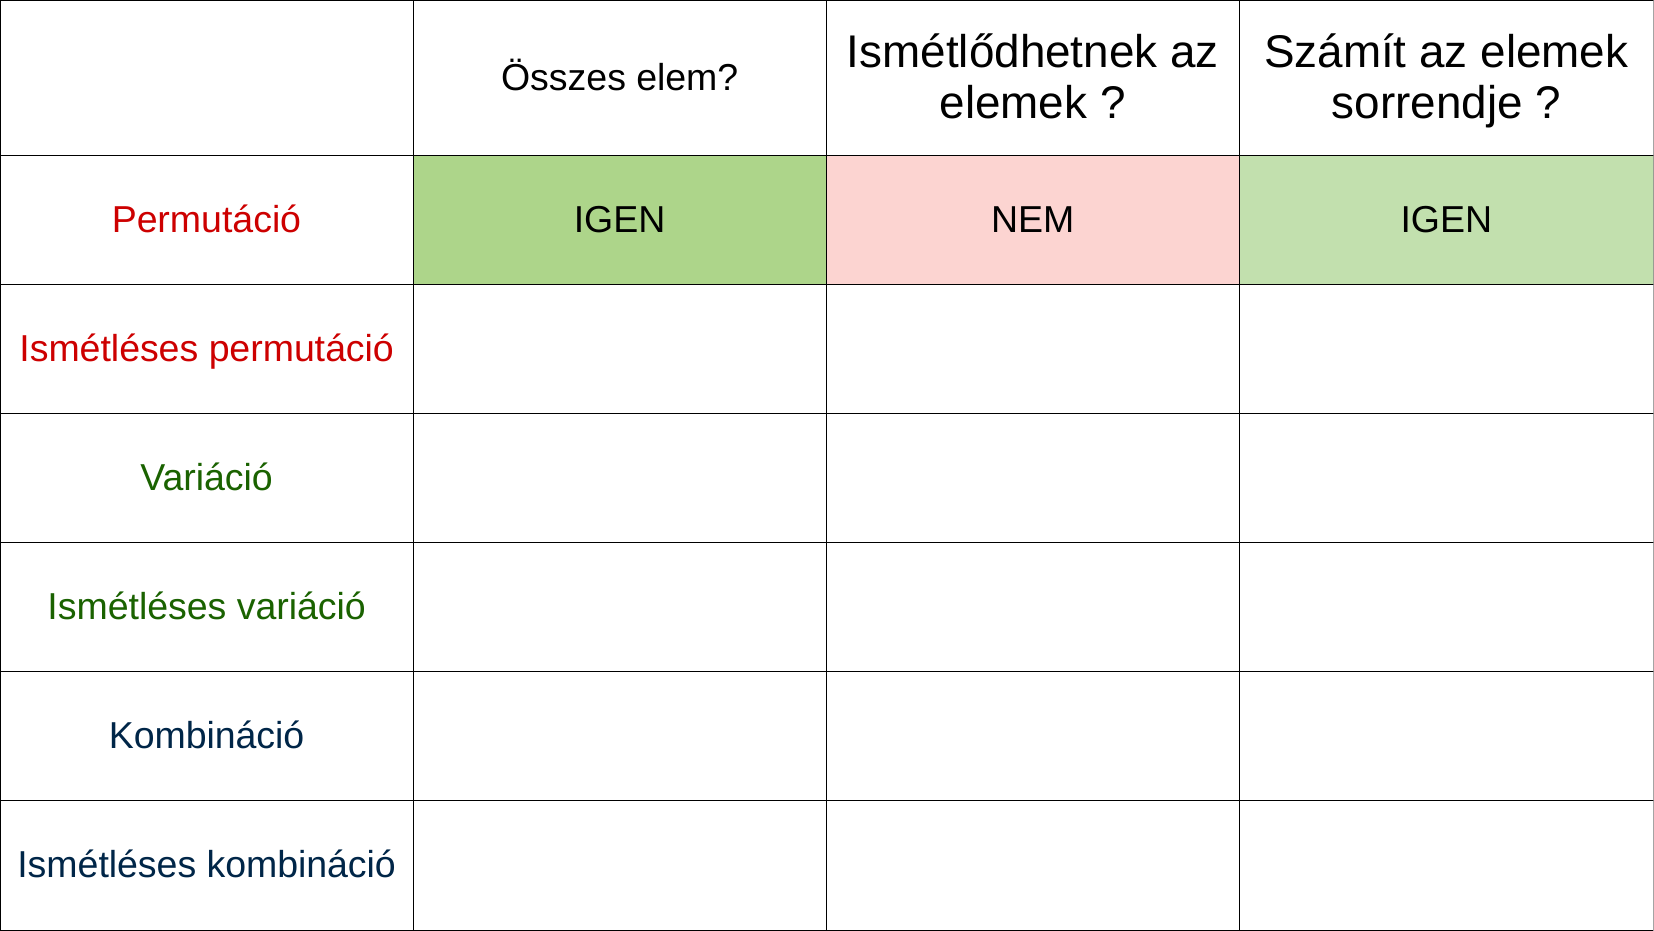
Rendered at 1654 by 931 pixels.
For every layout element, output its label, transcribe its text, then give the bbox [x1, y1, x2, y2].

table_cell [1240, 285, 1653, 413]
table_cell [827, 672, 1239, 800]
table_cell [414, 801, 826, 930]
table_cell Ismétléses variáció [1, 543, 413, 671]
table_cell NEM [827, 156, 1239, 284]
table_cell [827, 285, 1239, 413]
table_header [1, 1, 413, 155]
table_cell [1240, 672, 1653, 800]
table_cell IGEN [414, 156, 826, 284]
table_header Összes elem? [414, 1, 826, 155]
table_cell Ismétléses permutáció [1, 285, 413, 413]
table_cell [1240, 801, 1653, 930]
table_cell [414, 414, 826, 542]
table_cell [414, 672, 826, 800]
table_cell [827, 414, 1239, 542]
table_cell [1240, 543, 1653, 671]
table_cell Kombináció [1, 672, 413, 800]
table_cell [414, 285, 826, 413]
table_header Ismétlődhetnek az elemek ? [827, 1, 1239, 155]
table_cell [827, 543, 1239, 671]
table_cell [414, 543, 826, 671]
table_cell Variáció [1, 414, 413, 542]
table_cell [1240, 414, 1653, 542]
table_cell Ismétléses kombináció [1, 801, 413, 930]
table_cell IGEN [1240, 156, 1653, 284]
table_header Számít az elemek sorrendje ? [1240, 1, 1653, 155]
table_cell Permutáció [1, 156, 413, 284]
table_cell [827, 801, 1239, 930]
